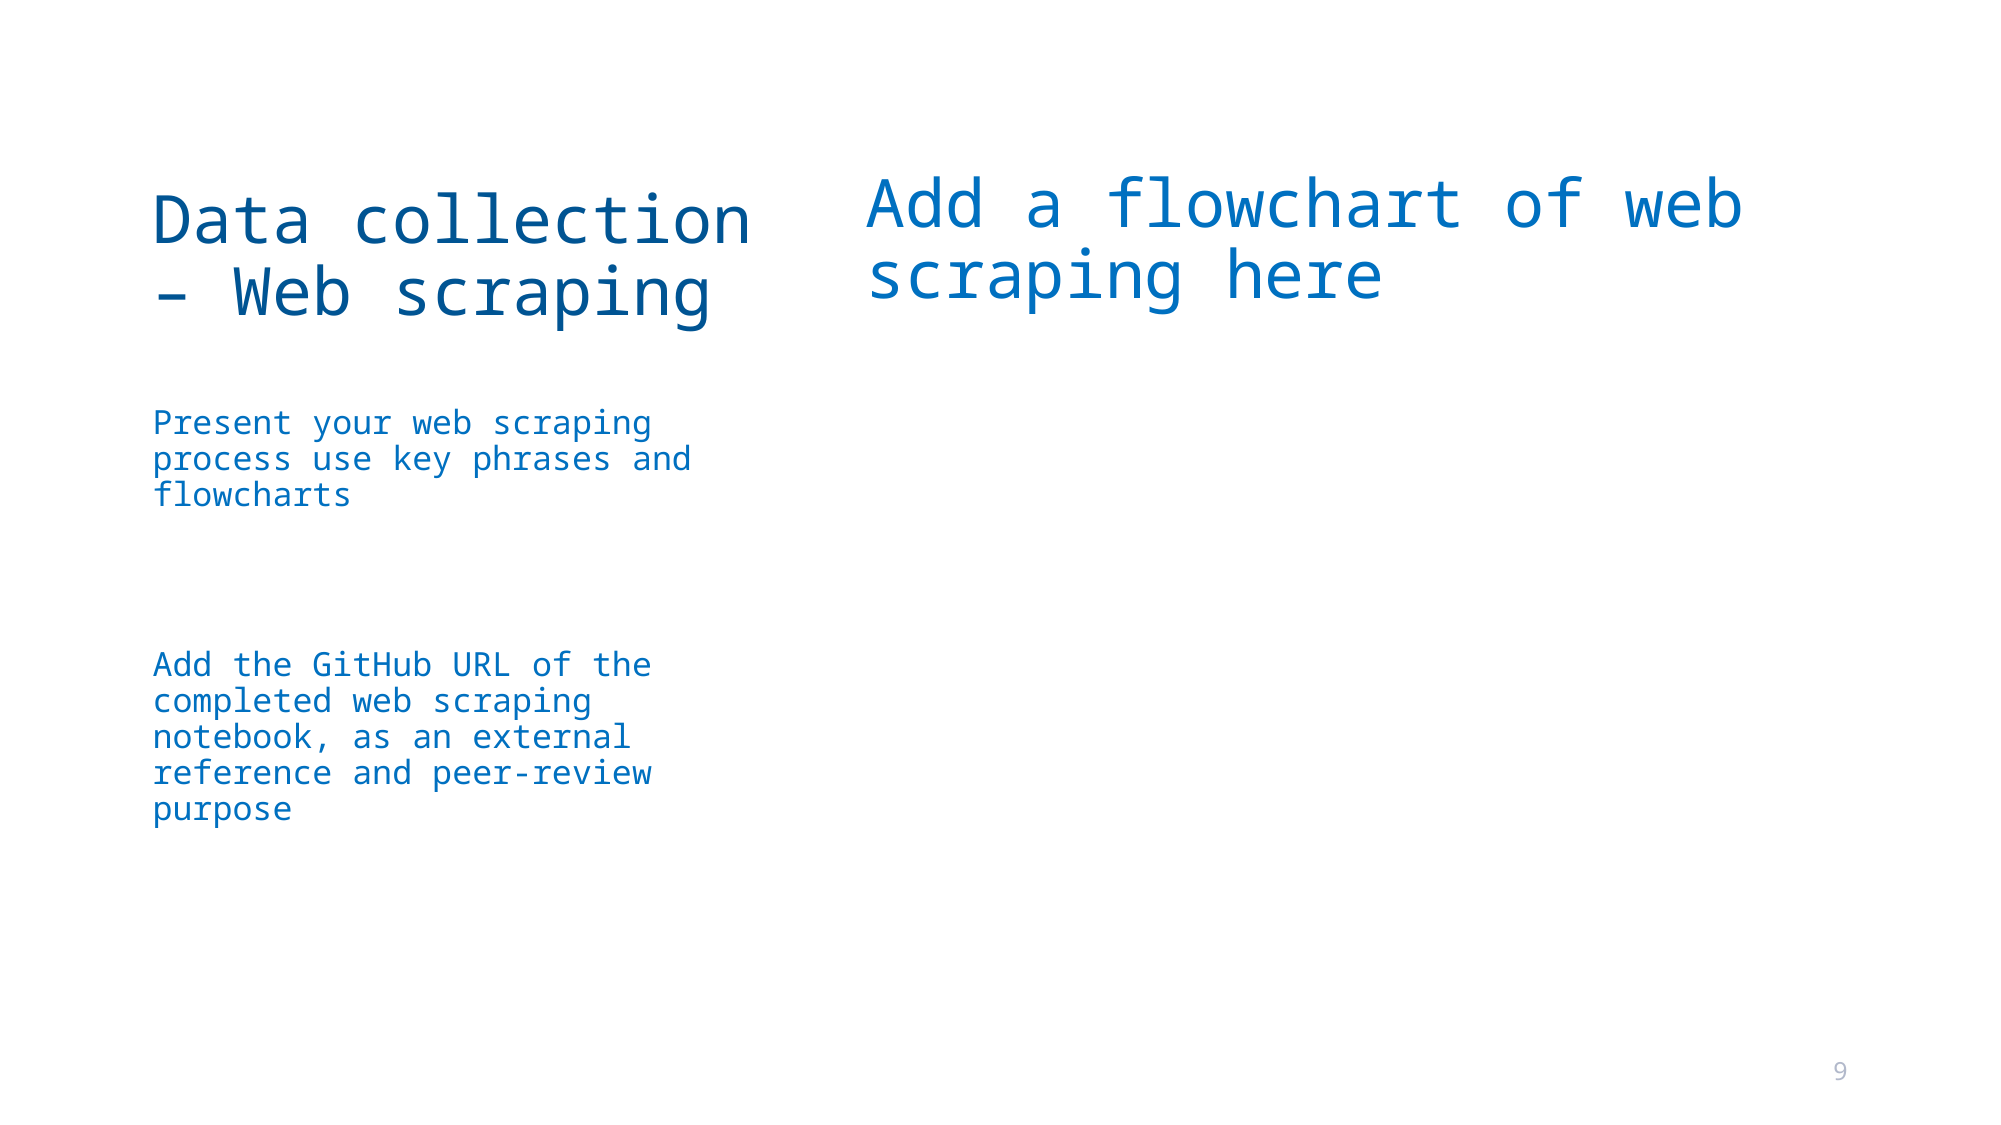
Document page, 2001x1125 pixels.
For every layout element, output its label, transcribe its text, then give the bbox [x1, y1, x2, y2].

list Add a flowchart of web scraping here [850, 161, 1863, 962]
list Present your web scraping process use key phrases and flowcharts Add the GitHub URL of the completed web scraping notebook, as an external reference and peer-review purpose [137, 337, 783, 963]
title Data collection – Web scraping [137, 75, 783, 337]
slide_number 36 [1412, 1042, 1863, 1103]
